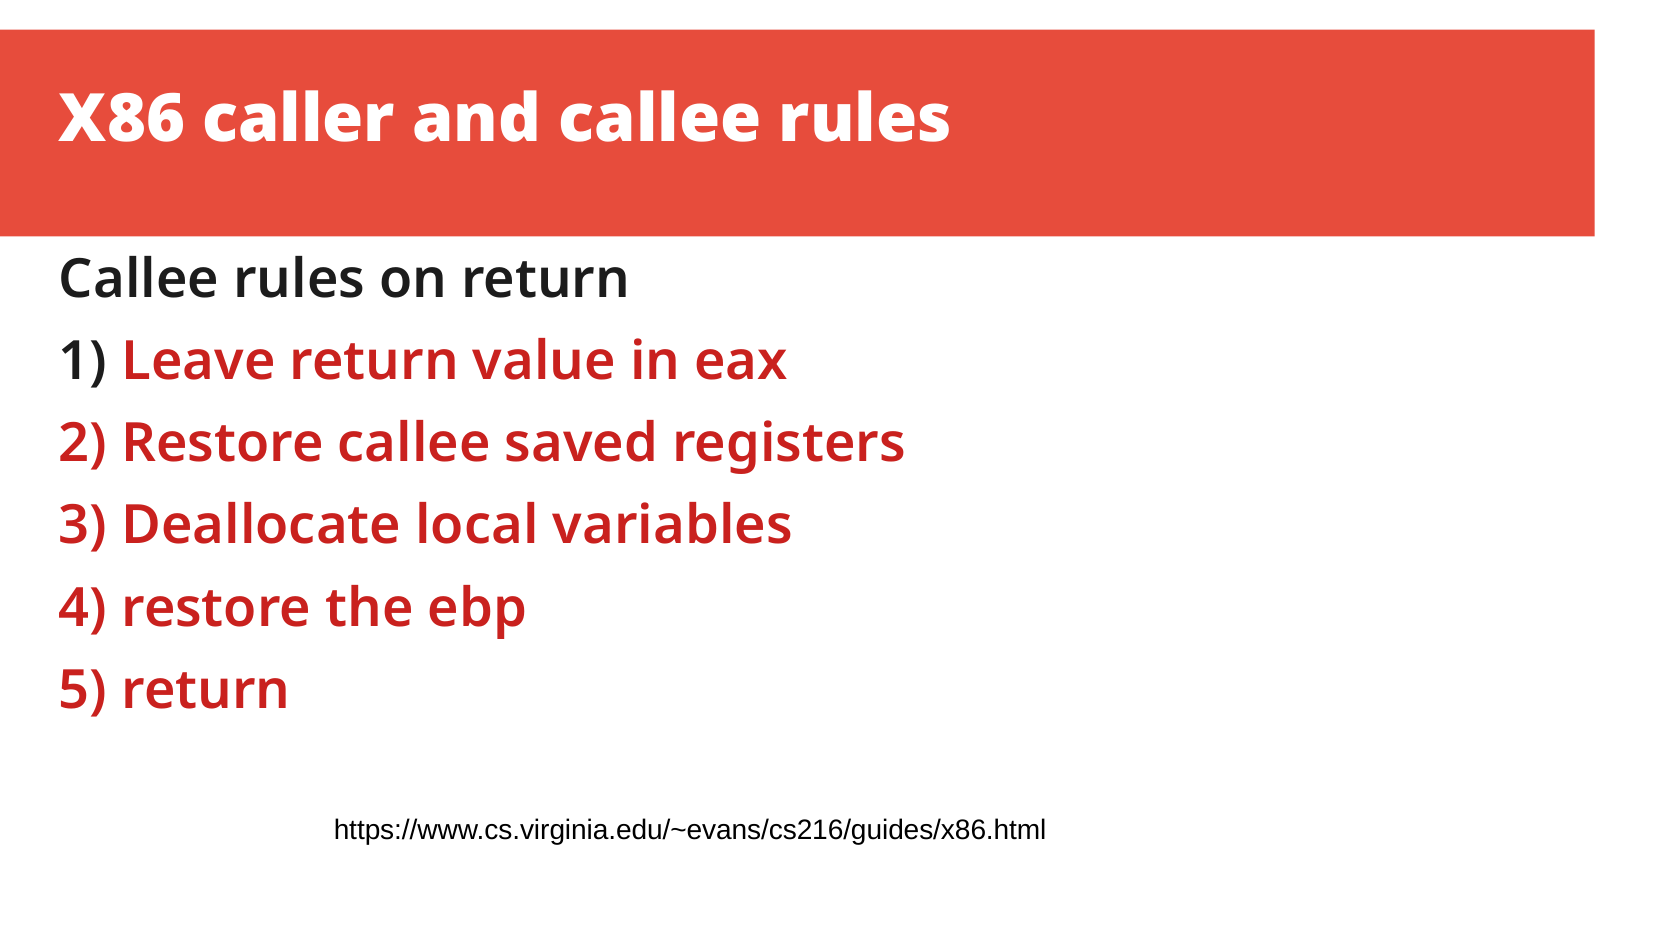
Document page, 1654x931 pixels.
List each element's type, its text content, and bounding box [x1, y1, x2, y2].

text_box https://www.cs.virginia.edu/~evans/cs216/guides/x86.html [318, 806, 1455, 853]
list Callee rules on return 1) Leave return value in eax 2) Restore callee saved registers 3) Deallocate local variables 4) restore the ebp 5) return [59, 243, 1565, 820]
title X86 caller and callee rules [59, 44, 1595, 156]
